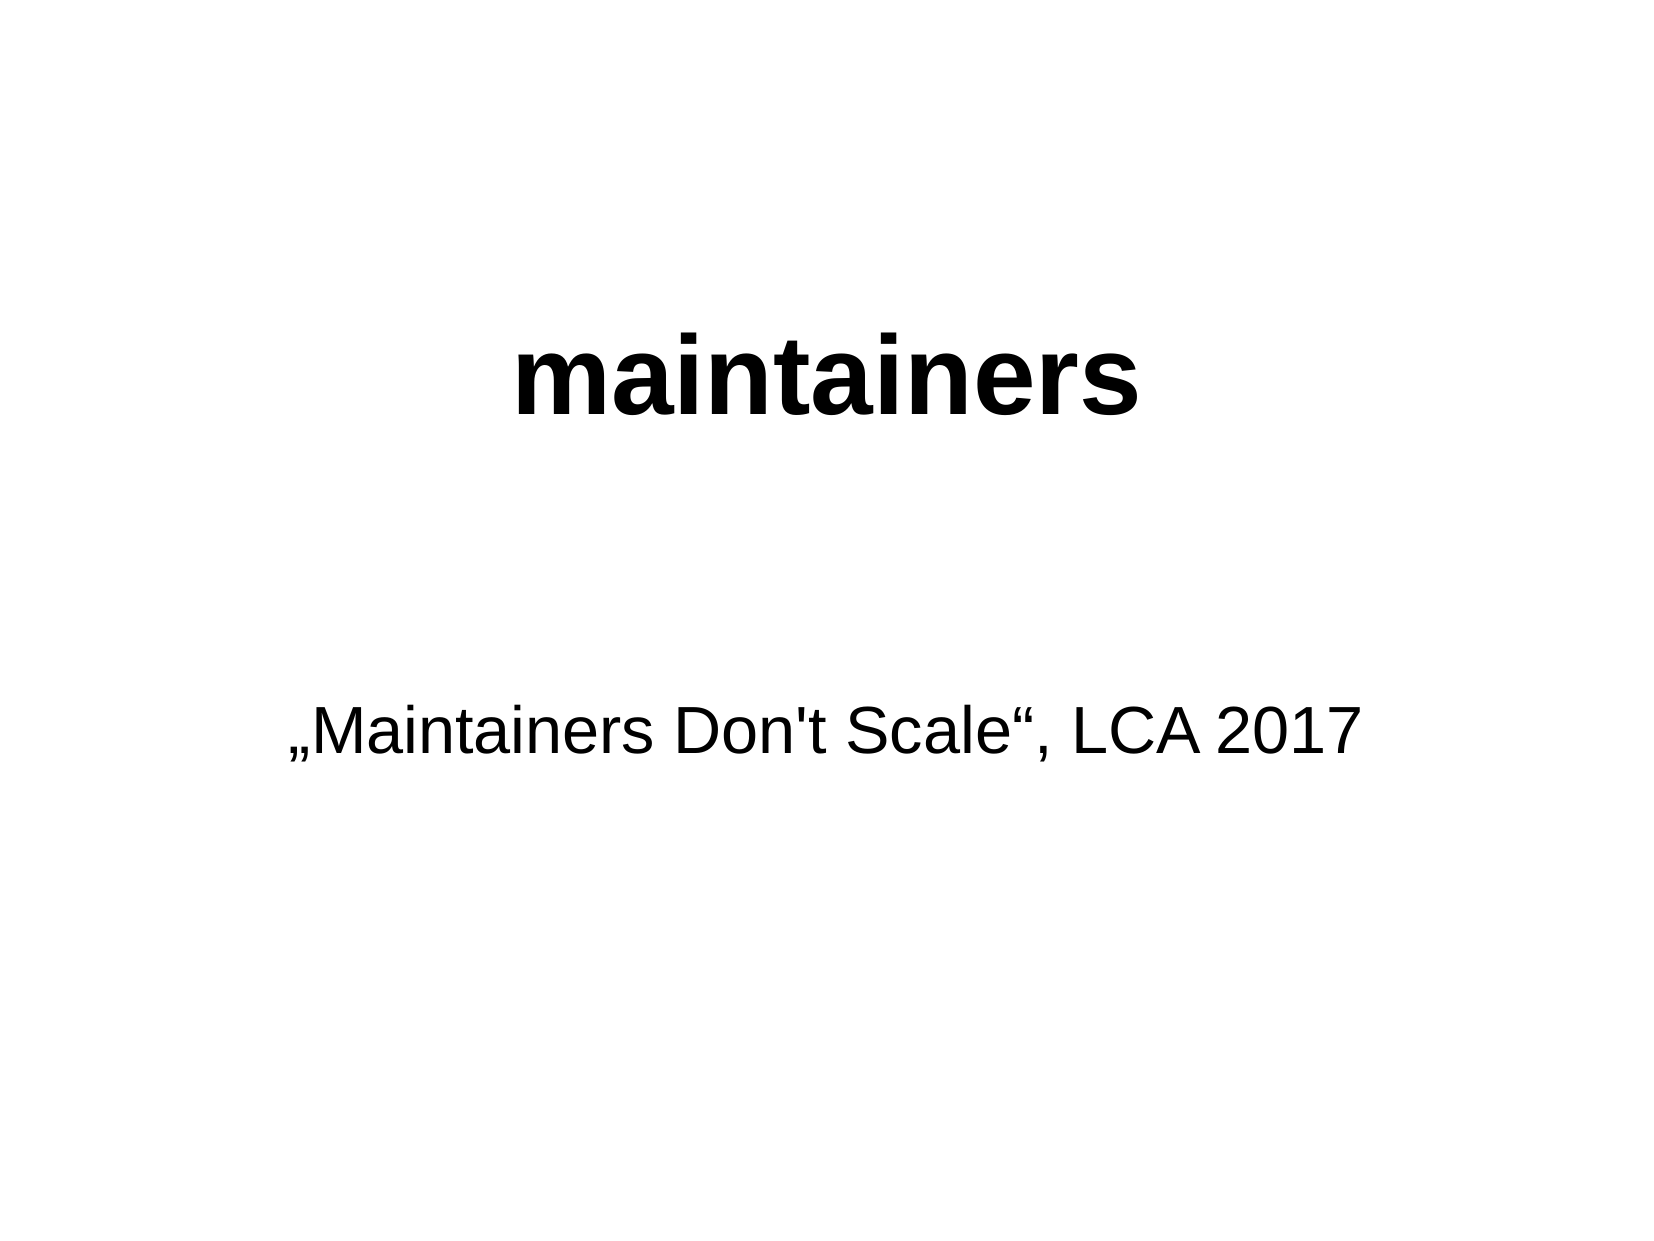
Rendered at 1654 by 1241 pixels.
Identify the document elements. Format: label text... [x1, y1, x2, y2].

subtitle „Maintainers Don't Scale“, LCA 2017 [82, 516, 1571, 945]
title maintainers [82, 271, 1571, 479]
